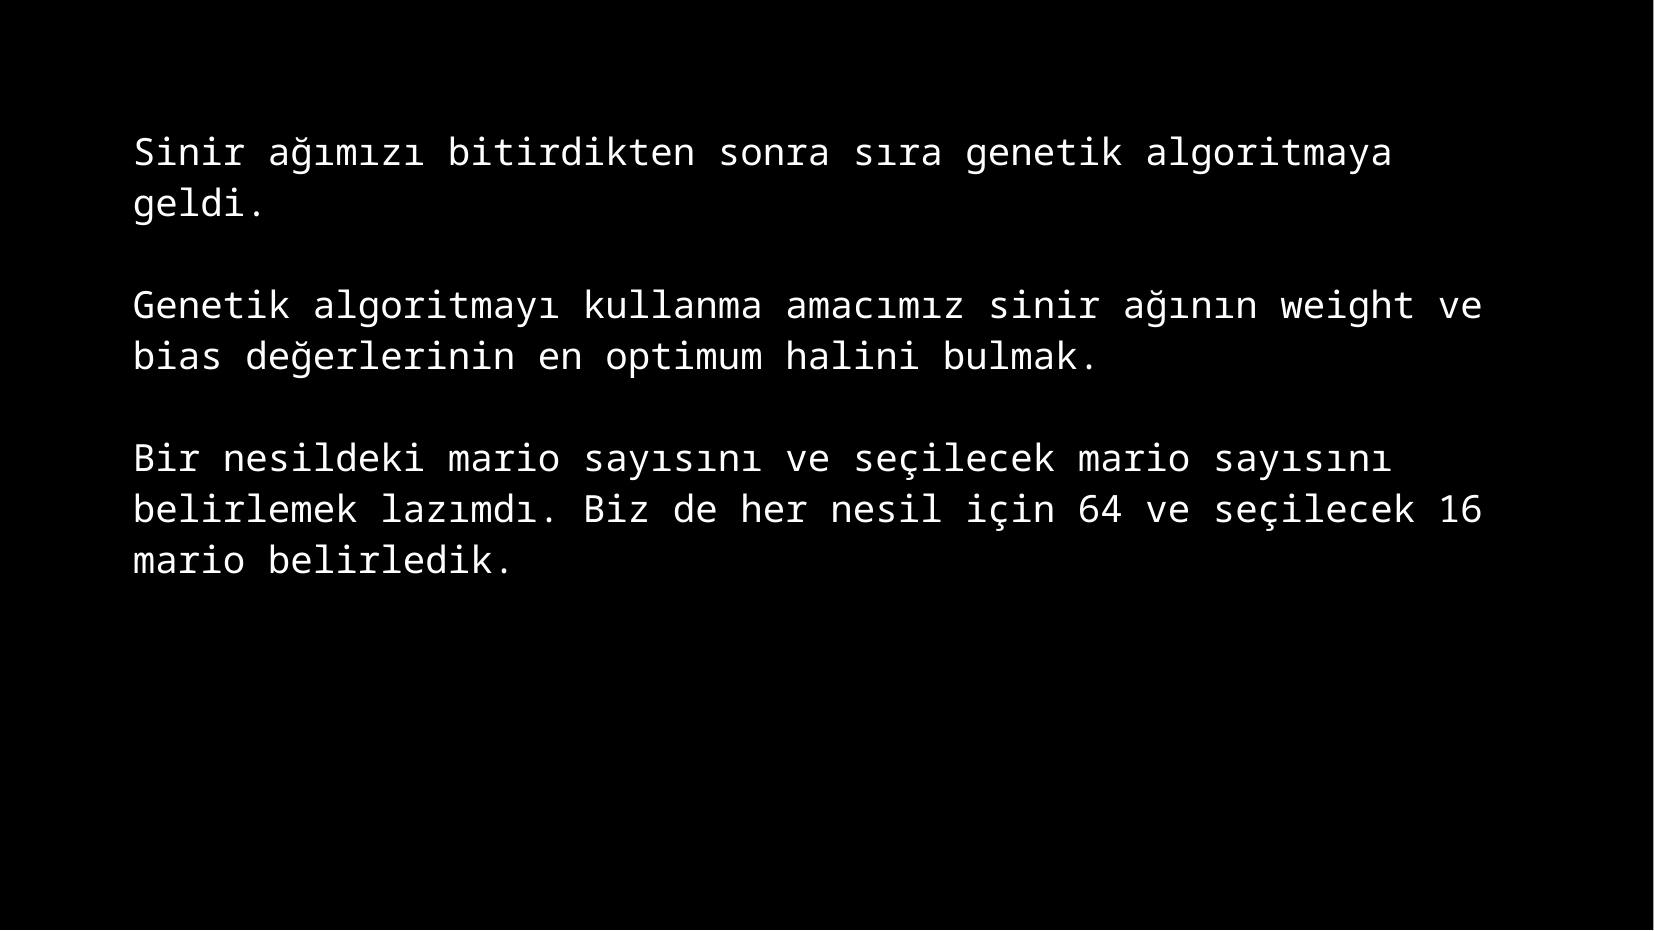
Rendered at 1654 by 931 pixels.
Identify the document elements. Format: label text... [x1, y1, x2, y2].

text_box Sinir ağımızı bitirdikten sonra sıra genetik algoritmaya geldi. Genetik algoritmayı kullanma amacımız sinir ağının weight ve bias değerlerinin en optimum halini bulmak. Bir nesildeki mario sayısını ve seçilecek mario sayısını belirlemek lazımdı. Biz de her nesil için 64 ve seçilecek 16 mario belirledik. [118, 118, 1536, 827]
